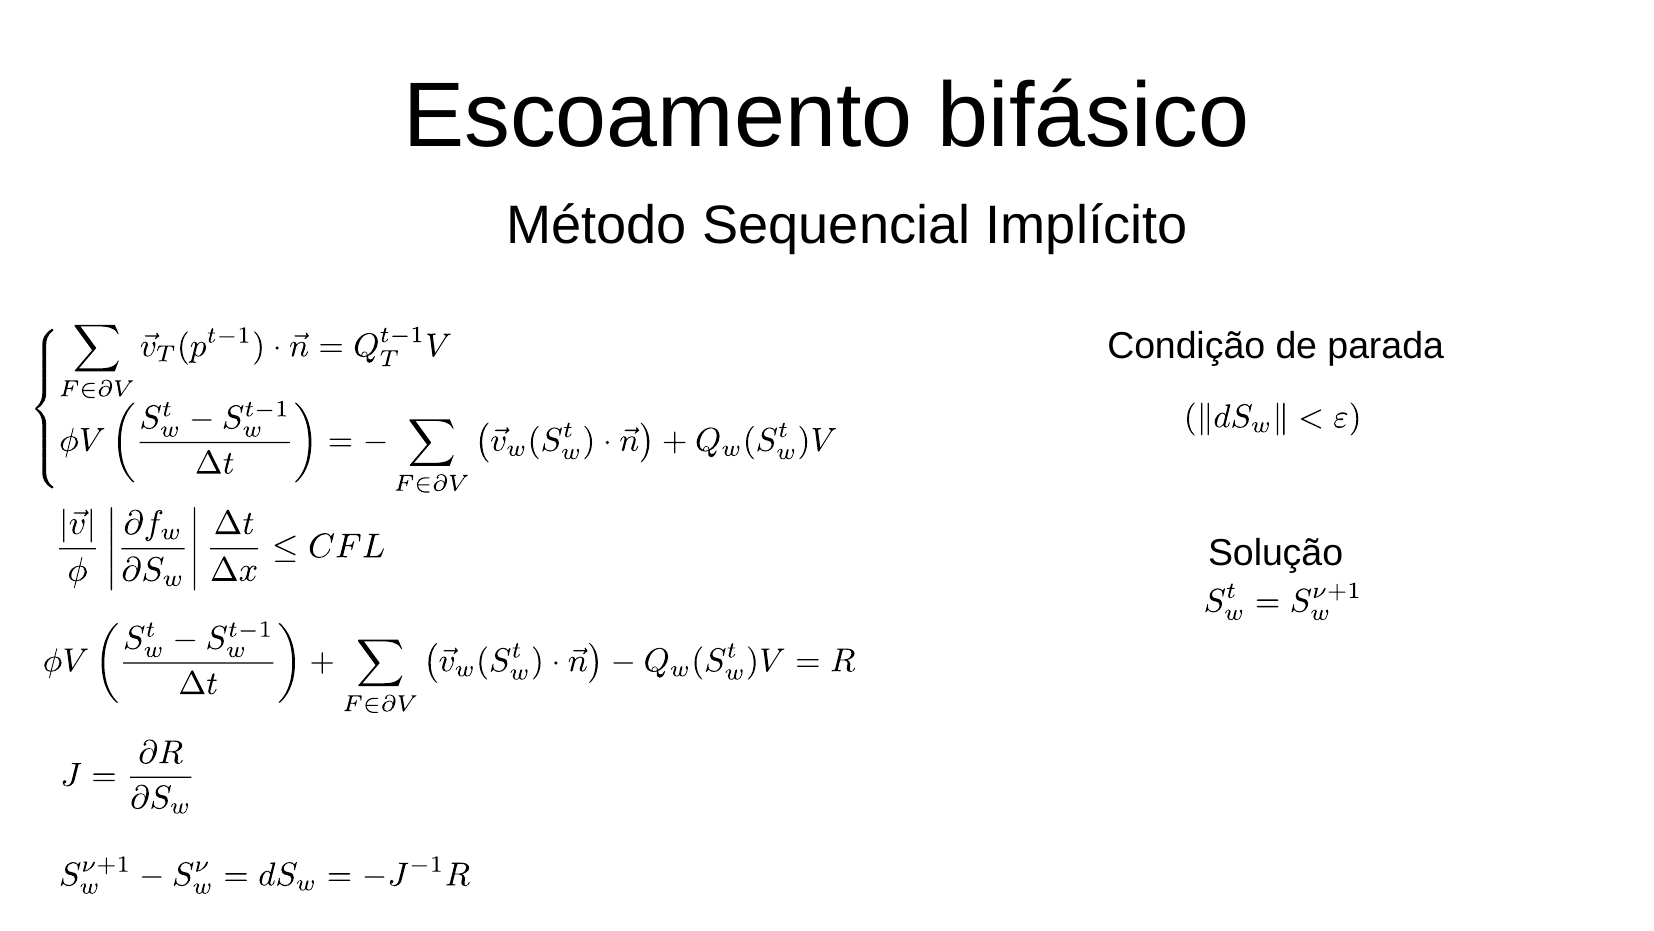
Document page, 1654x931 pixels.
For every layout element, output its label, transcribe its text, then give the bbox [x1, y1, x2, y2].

list Condição de parada [974, 324, 1506, 403]
picture [59, 738, 193, 815]
title Escoamento bifásico [82, 37, 1571, 193]
list Solução [974, 531, 1506, 610]
picture [1183, 403, 1359, 436]
picture [29, 324, 836, 493]
picture [41, 620, 857, 715]
picture [59, 856, 470, 894]
picture [1203, 610, 1359, 621]
picture [59, 506, 384, 591]
list Método Sequencial Implícito [0, 194, 1625, 272]
